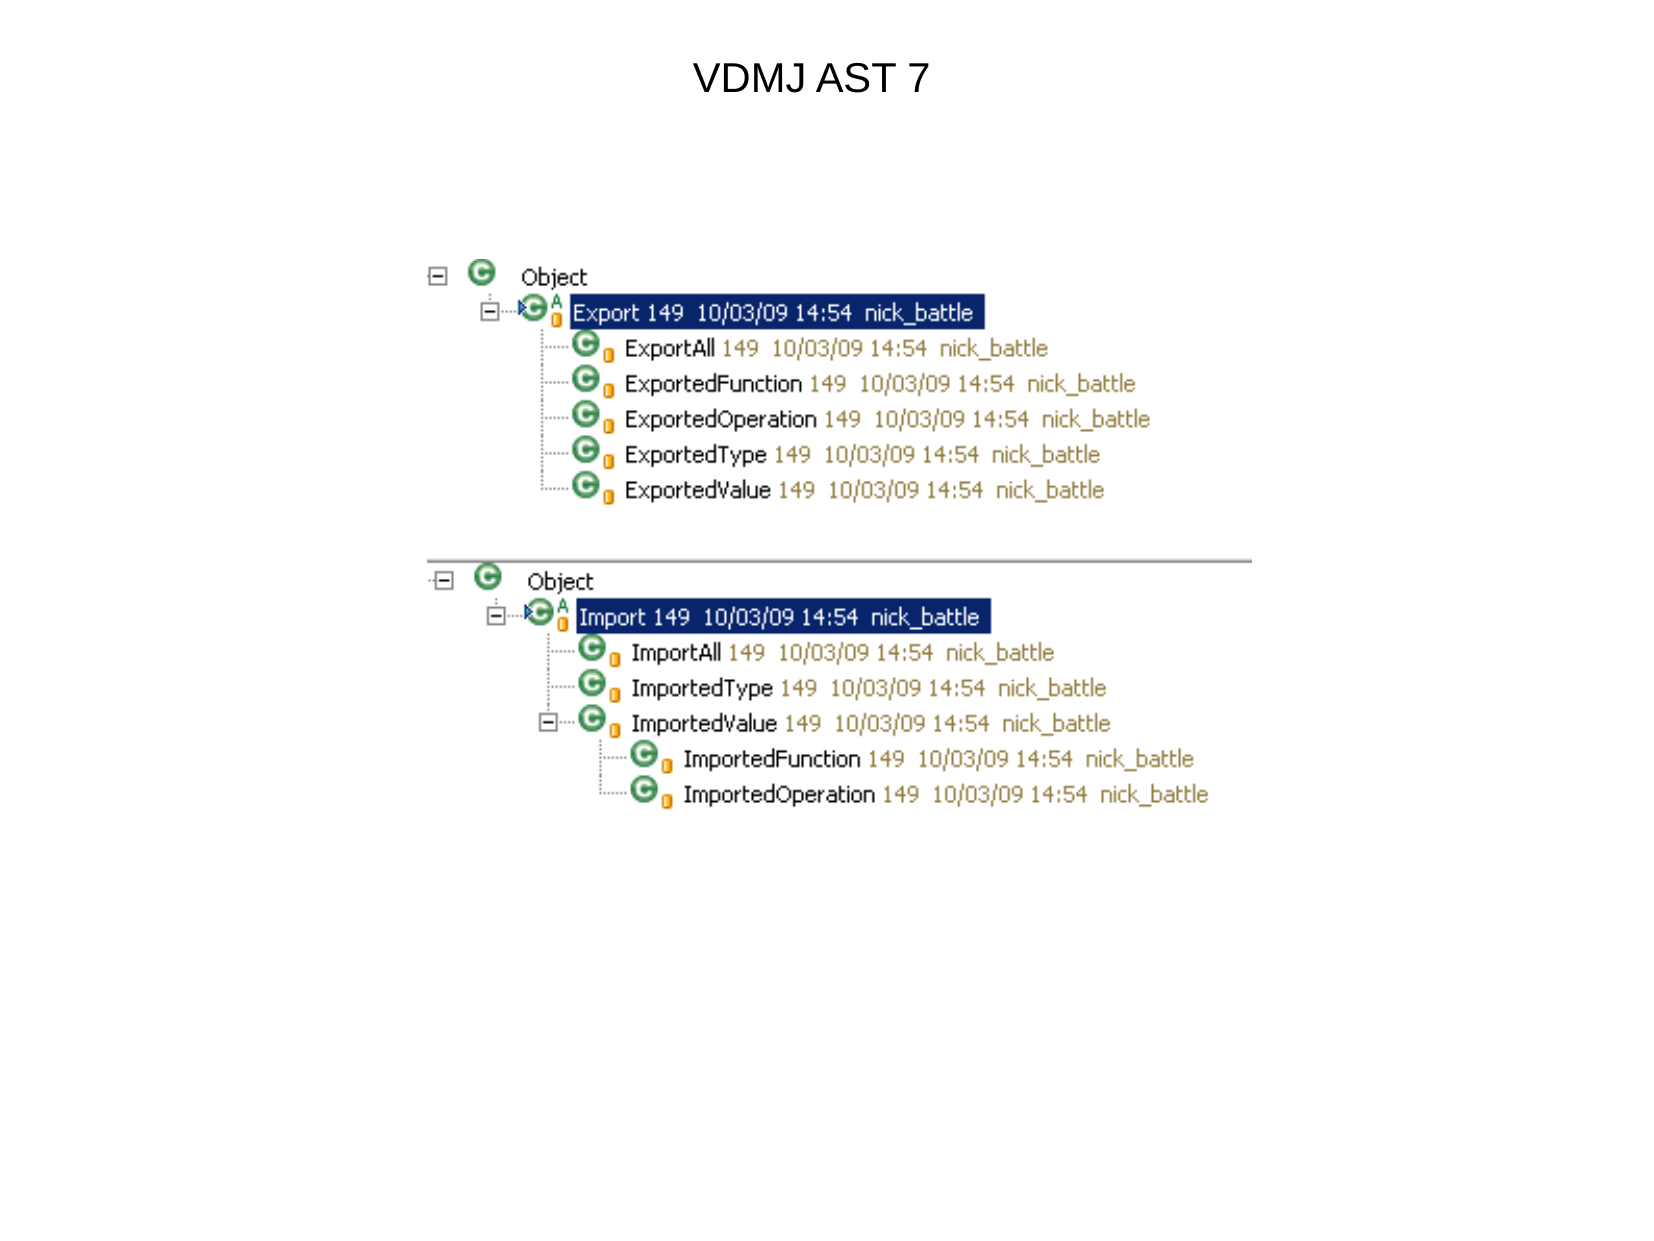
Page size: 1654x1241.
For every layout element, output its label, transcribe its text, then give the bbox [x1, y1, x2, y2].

picture [427, 259, 1252, 1024]
text_box VDMJ AST 7 [531, 30, 1093, 126]
